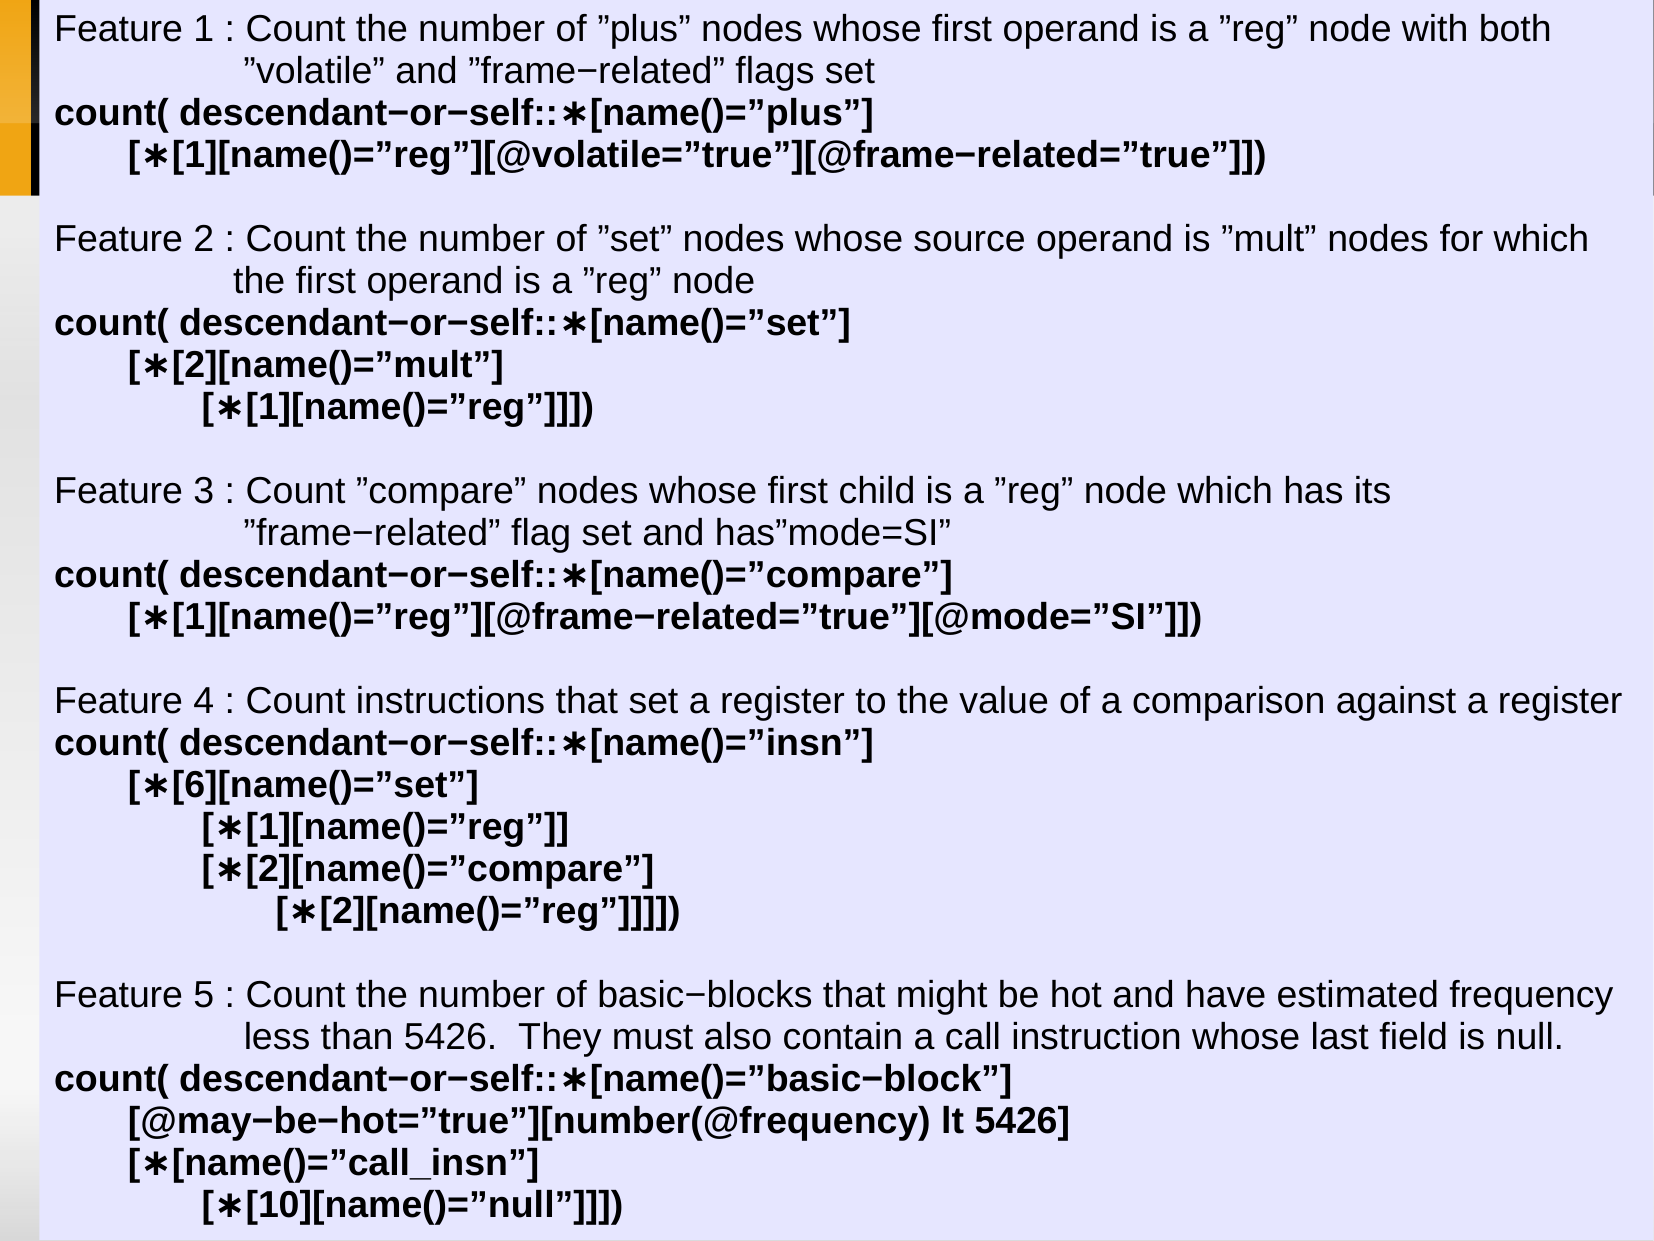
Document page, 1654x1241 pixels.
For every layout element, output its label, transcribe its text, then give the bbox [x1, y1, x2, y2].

text_box Feature 1 : Count the number of ”plus” nodes whose first operand is a ”reg” node with both ”volatile” and ”frame−related” flags set count( descendant−or−self::∗[name()=”plus”] [∗[1][name()=”reg”][@volatile=”true”][@frame−related=”true”]]) Feature 2 : Count the number of ”set” nodes whose source operand is ”mult” nodes for which the first operand is a ”reg” node count( descendant−or−self::∗[name()=”set”] [∗[2][name()=”mult”] [∗[1][name()=”reg”]]]) Feature 3 : Count ”compare” nodes whose first child is a ”reg” node which has its ”frame−related” flag set and has”mode=SI” count( descendant−or−self::∗[name()=”compare”] [∗[1][name()=”reg”][@frame−related=”true”][@mode=”SI”]]) Feature 4 : Count instructions that set a register to the value of a comparison against a register count( descendant−or−self::∗[name()=”insn”] [∗[6][name()=”set”] [∗[1][name()=”reg”]] [∗[2][name()=”compare”] [∗[2][name()=”reg”]]]]) Feature 5 : Count the number of basic−blocks that might be hot and have estimated frequency less than 5426. They must also contain a call instruction whose last field is null. count( descendant−or−self::∗[name()=”basic−block”] [@may−be−hot=”true”][number(@frequency) lt 5426] [∗[name()=”call_insn”] [∗[10][name()=”null”]]]) [39, 0, 1654, 1241]
picture [0, 0, 39, 1241]
